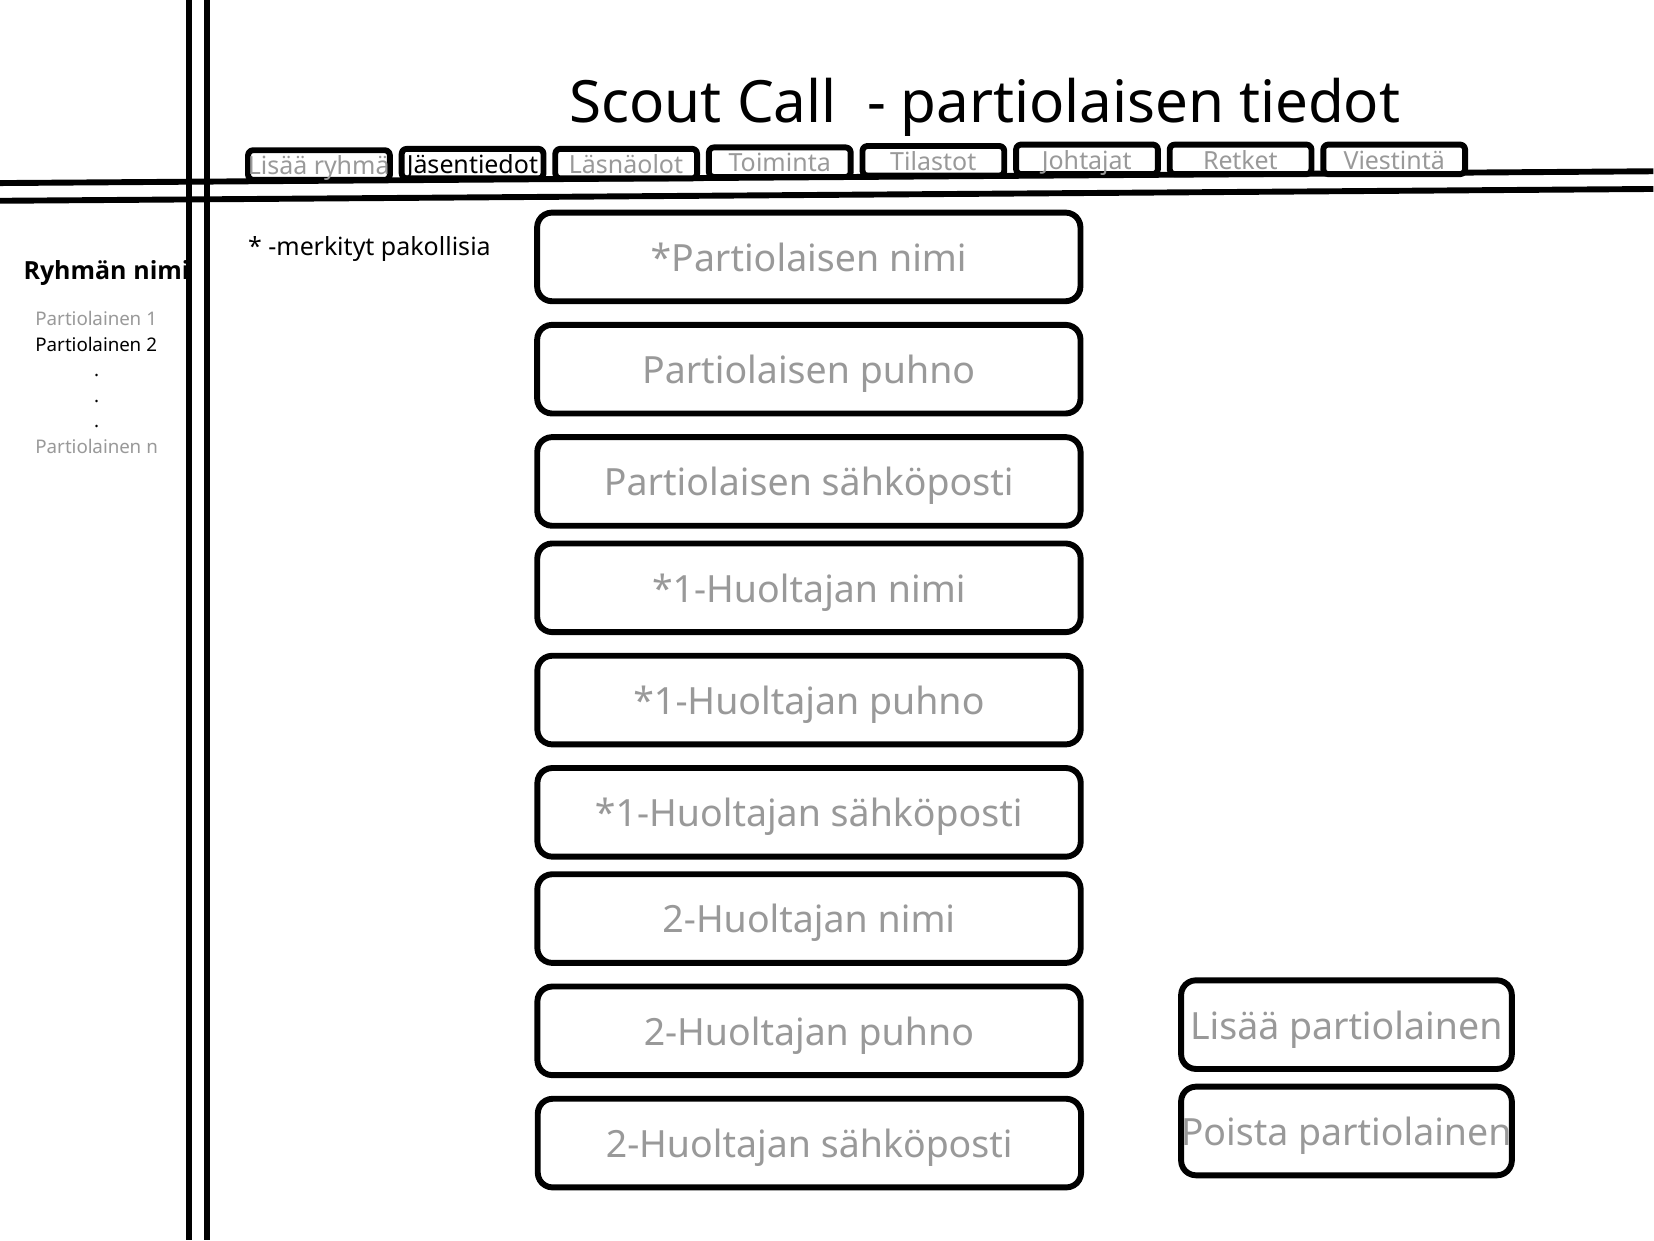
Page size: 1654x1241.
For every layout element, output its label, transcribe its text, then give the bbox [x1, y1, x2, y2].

text_box *Partiolaisen nimi [537, 212, 1081, 302]
text_box *1-Huoltajan sähköposti [537, 768, 1081, 857]
text_box Partiolaisen sähköposti [537, 437, 1081, 526]
text_box * -merkityt pakollisia [236, 224, 479, 263]
text_box Partiolainen 1 Partiolainen 2 . . . Partiolainen n [23, 301, 160, 444]
text_box Ryhmän nimi [11, 248, 176, 287]
text_box Toiminta [708, 147, 851, 177]
text_box 2-Huoltajan puhno [537, 986, 1081, 1076]
text_box 2-Huoltajan nimi [537, 874, 1081, 963]
text_box Lisää partiolainen [1181, 980, 1512, 1069]
text_box *1-Huoltajan puhno [537, 655, 1081, 745]
text_box Läsnäolot [555, 148, 698, 179]
text_box Partiolaisen puhno [537, 324, 1081, 414]
text_box Johtajat [1016, 144, 1158, 175]
text_box Lisää ryhmä [248, 150, 390, 180]
text_box Tilastot [862, 145, 1005, 176]
text_box Jäsentiedot [401, 148, 544, 179]
text_box Scout Call - partiolaisen tiedot [555, 53, 1350, 137]
text_box Poista partiolainen [1181, 1086, 1512, 1176]
text_box 2-Huoltajan sähköposti [537, 1098, 1082, 1188]
text_box Viestintä [1323, 144, 1466, 175]
text_box *1-Huoltajan nimi [537, 543, 1081, 633]
text_box Retket [1169, 144, 1312, 175]
